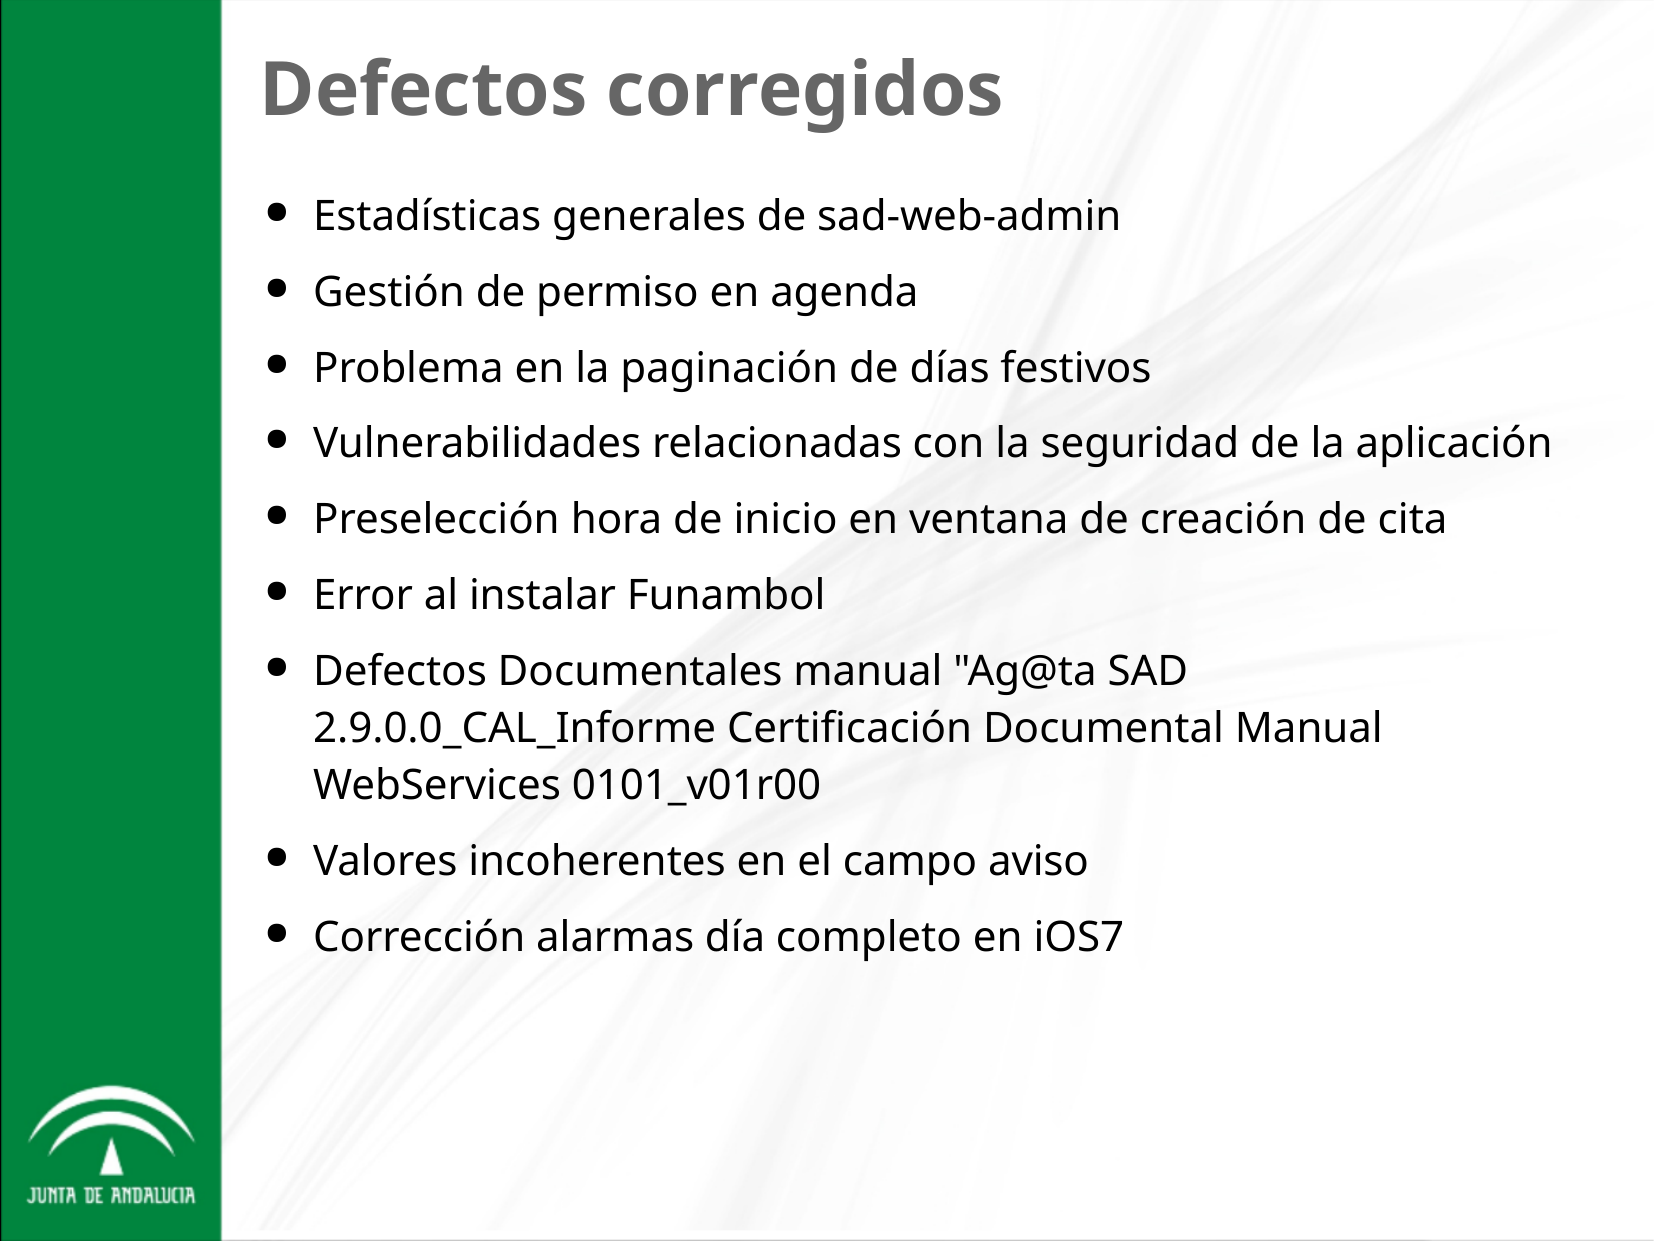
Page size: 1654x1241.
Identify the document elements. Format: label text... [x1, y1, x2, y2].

list Estadísticas generales de sad-web-admin Gestión de permiso en agenda Problema en la paginación de días festivos Vulnerabilidades relacionadas con la seguridad de la aplicación Preselección hora de inicio en ventana de creación de cita Error al instalar Funambol Defectos Documentales manual "Ag@ta SAD 2.9.0.0_CAL_Informe Certificación Documental Manual WebServices 0101_v01r00 Valores incoherentes en el campo aviso Corrección alarmas día completo en iOS7 [248, 185, 1565, 1004]
picture [0, 0, 1654, 1241]
title Defectos corregidos [259, 37, 1577, 136]
